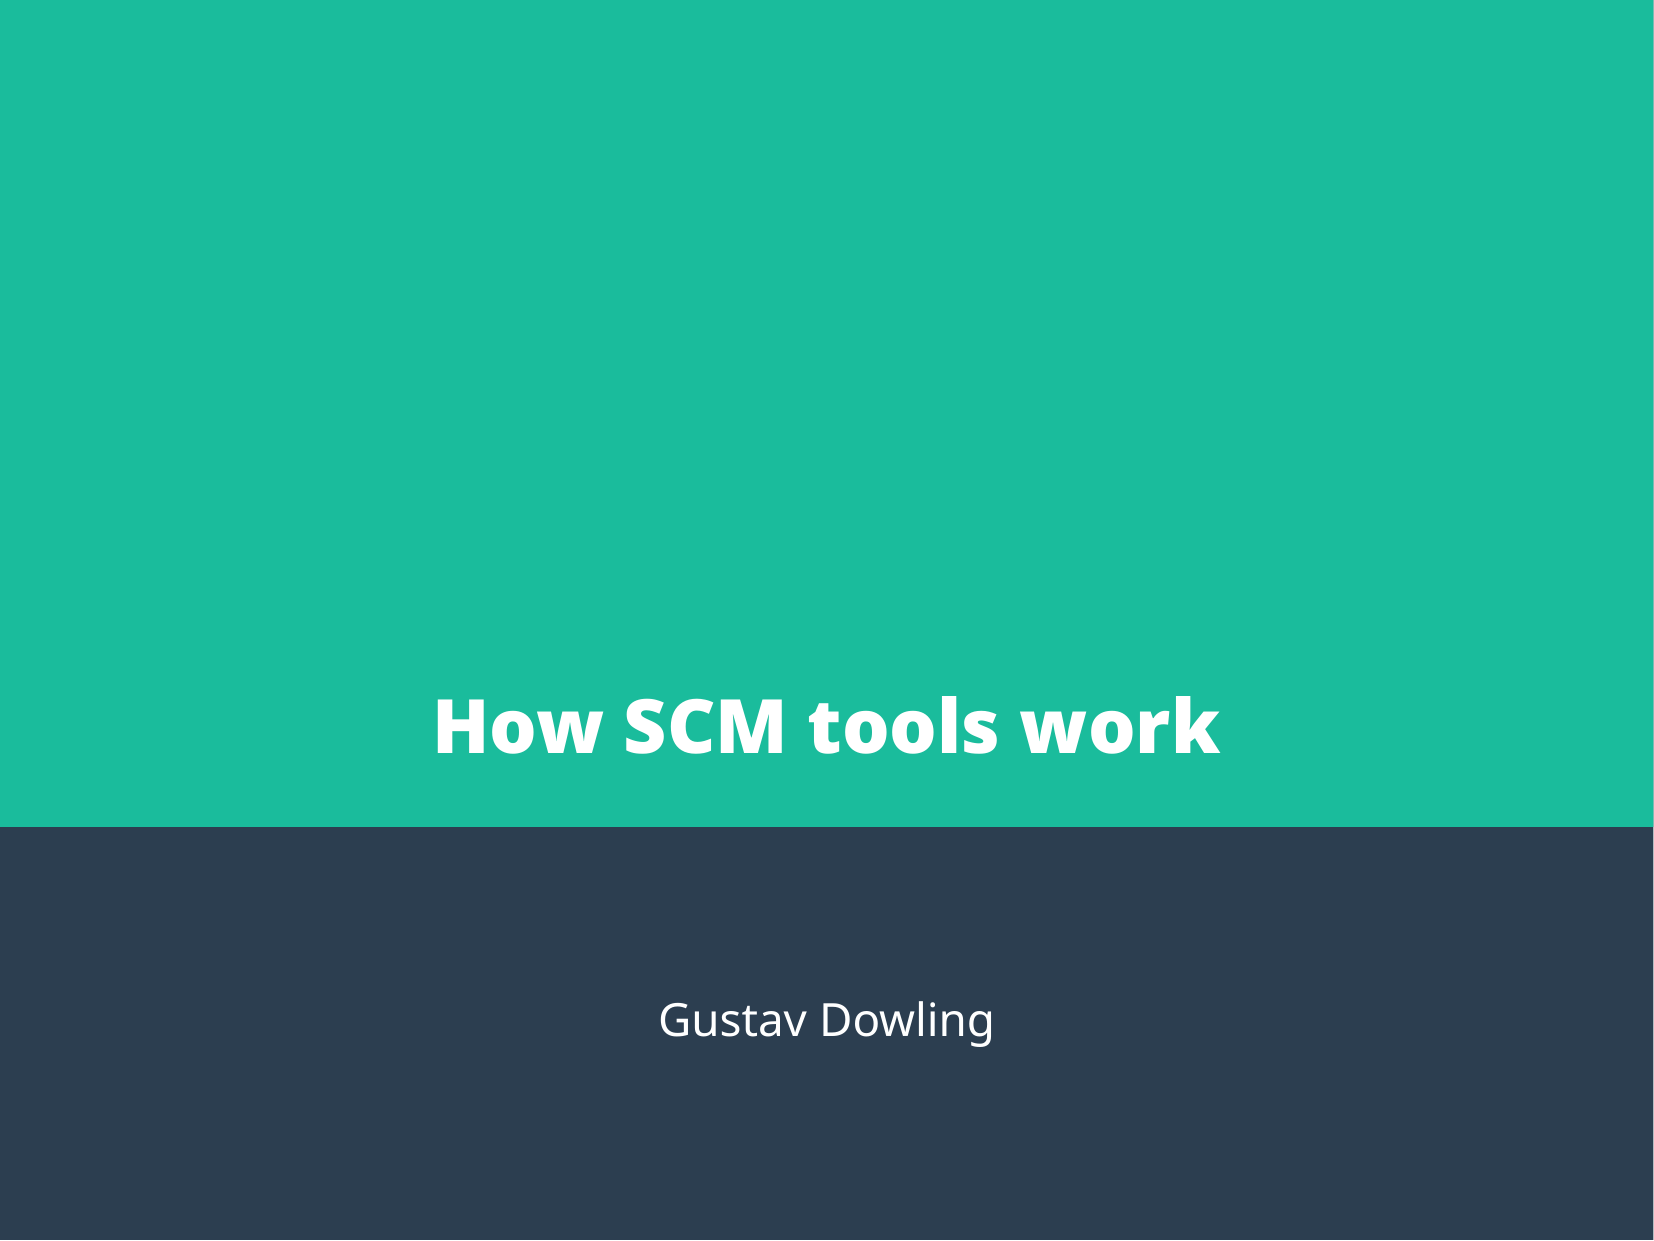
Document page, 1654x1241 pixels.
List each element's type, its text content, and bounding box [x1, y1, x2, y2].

title How SCM tools work [59, 620, 1595, 778]
subtitle Gustav Dowling [59, 856, 1595, 1182]
